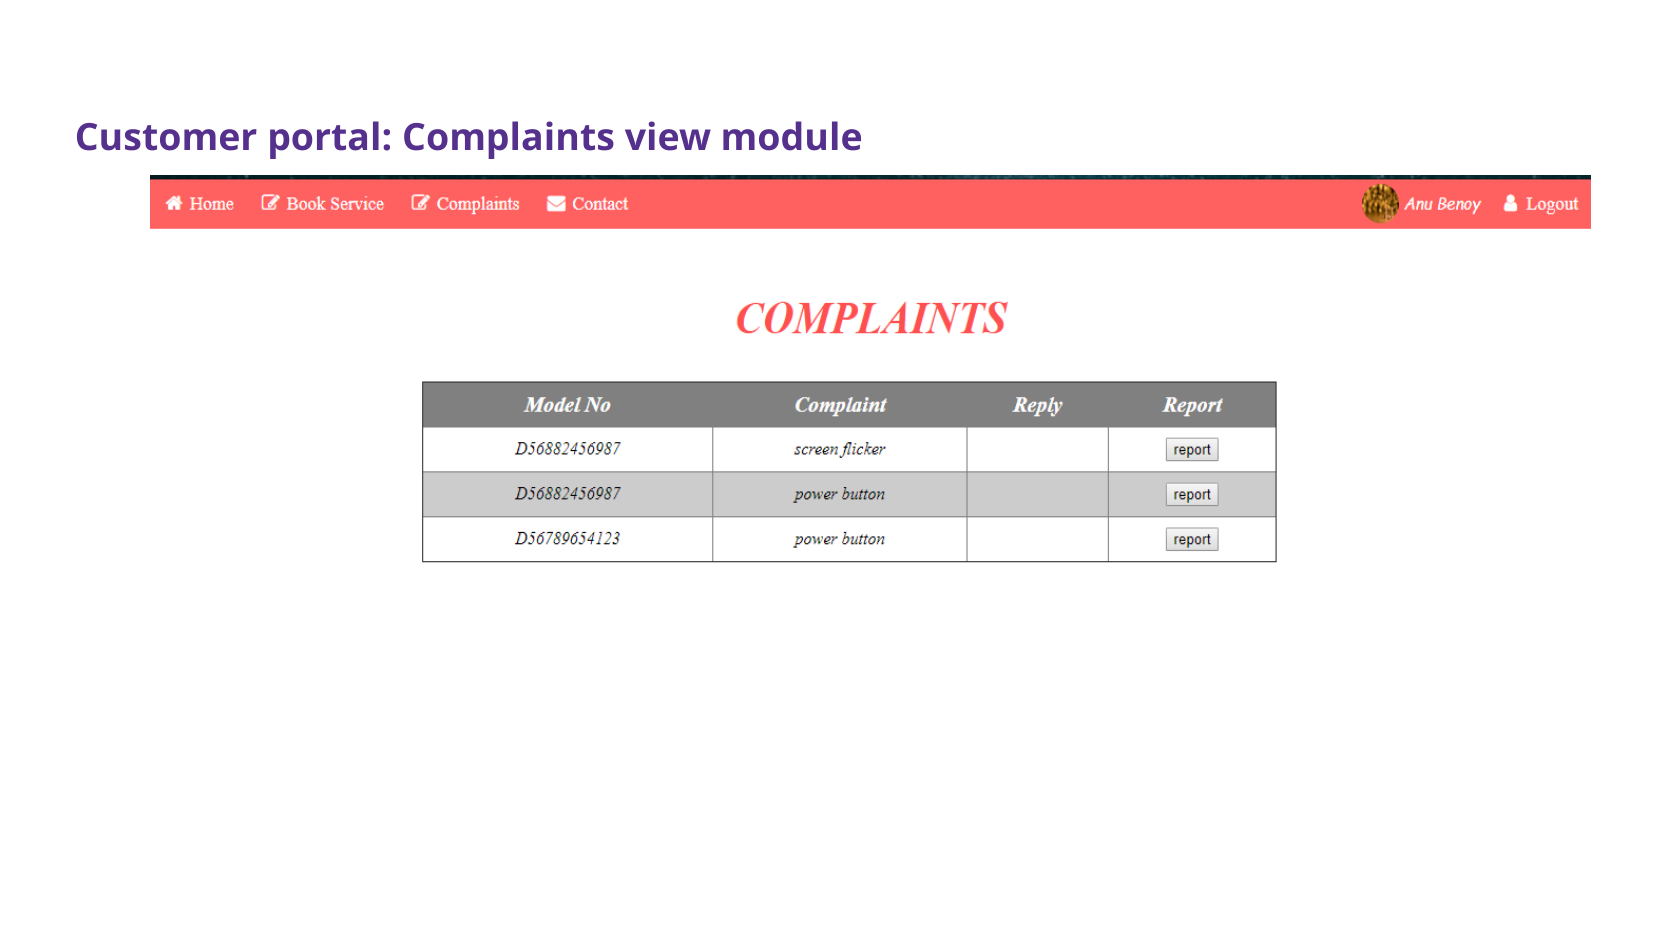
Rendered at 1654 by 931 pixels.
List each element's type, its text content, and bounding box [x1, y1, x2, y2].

text_box Customer portal: Complaints view module [60, 102, 991, 206]
picture [150, 175, 1591, 816]
